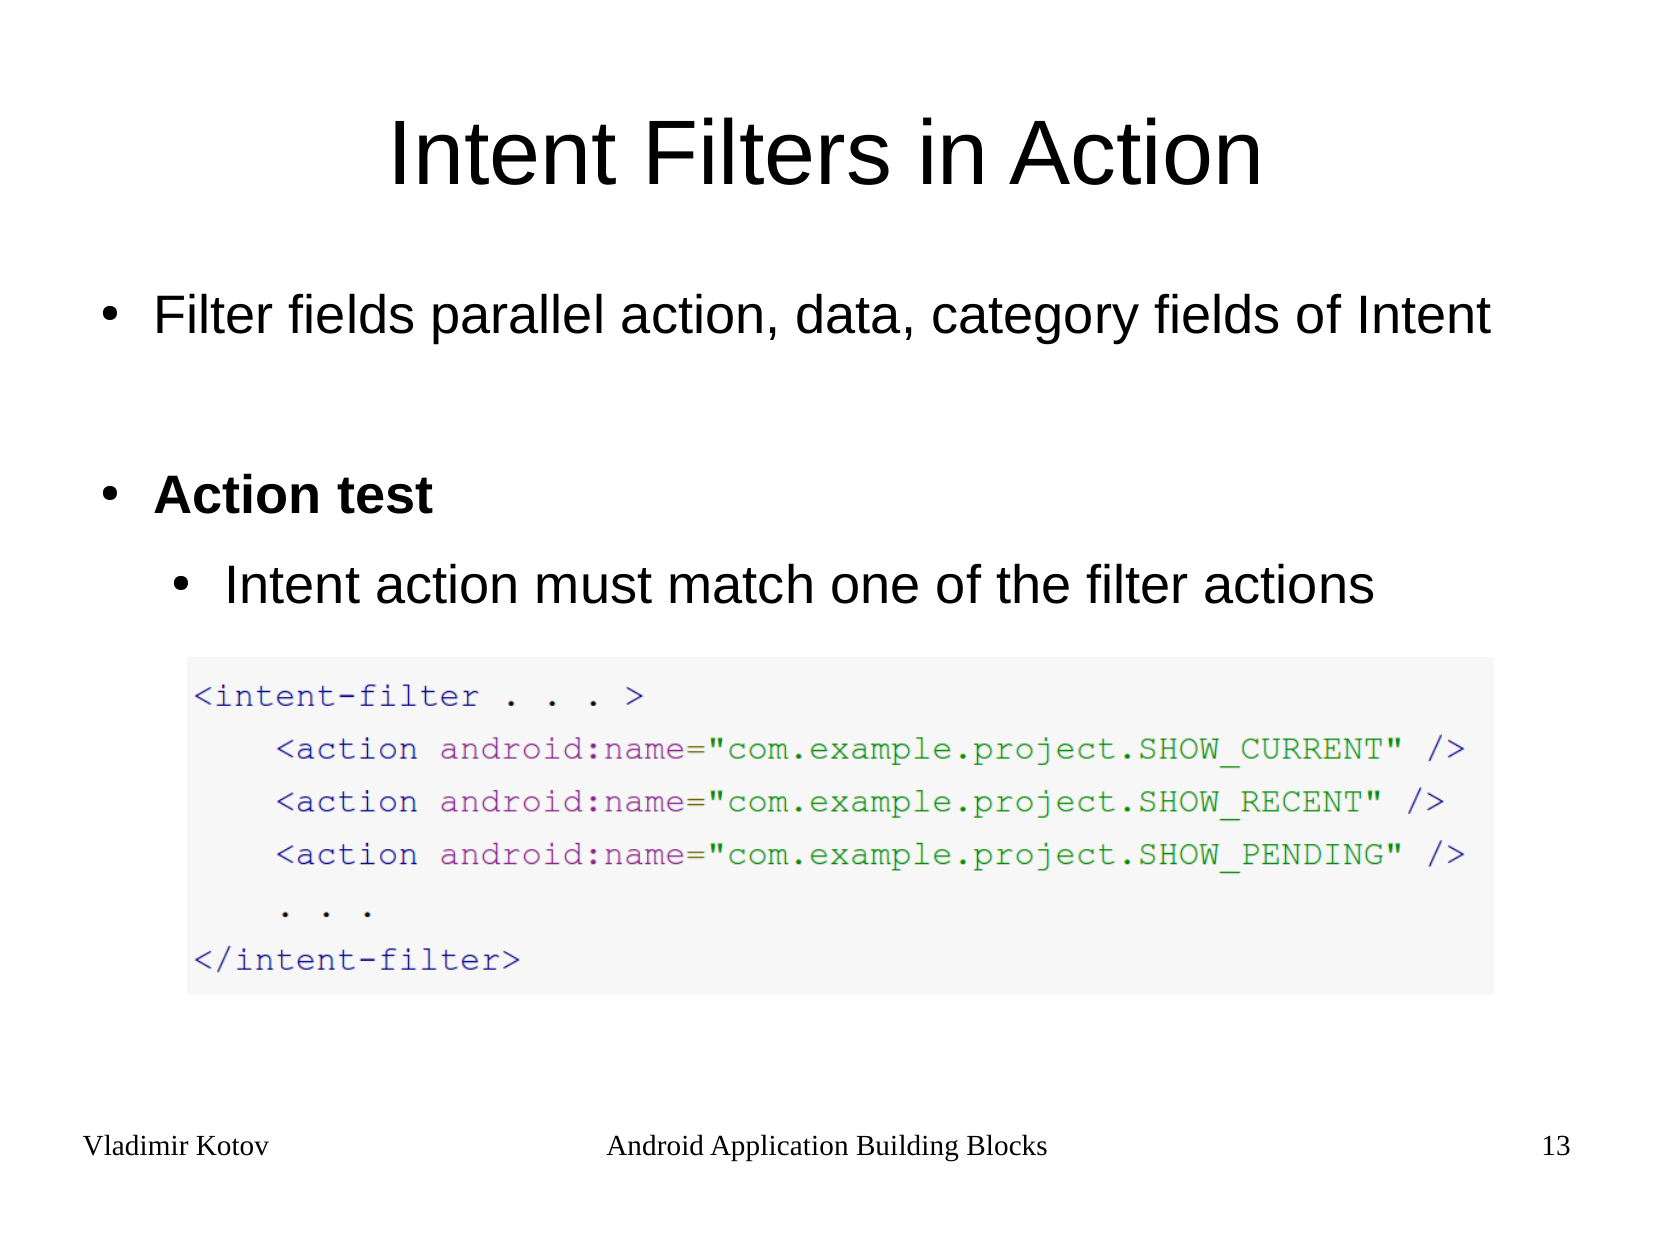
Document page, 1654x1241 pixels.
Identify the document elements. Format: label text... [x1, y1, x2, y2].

list Filter fields parallel action, data, category fields of Intent Action test Intent action must match one of the filter actions [82, 284, 1571, 667]
picture [187, 657, 1494, 995]
title Intent Filters in Action [82, 49, 1571, 257]
